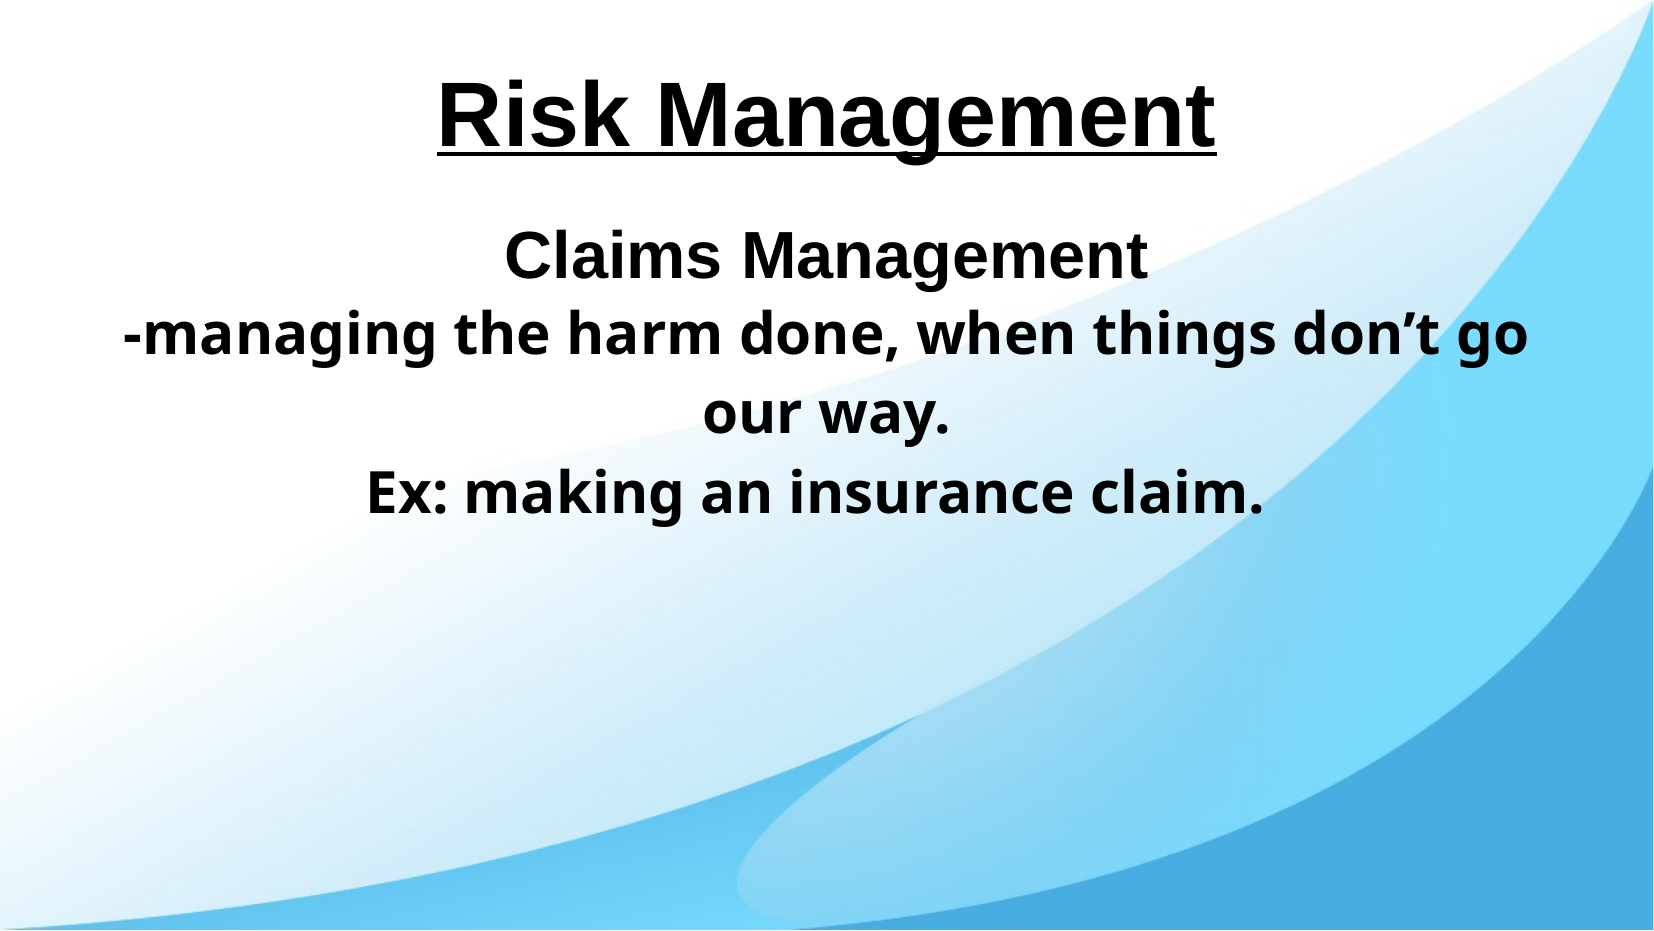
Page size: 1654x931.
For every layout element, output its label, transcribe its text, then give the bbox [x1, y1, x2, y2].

subtitle Claims Management -managing the harm done, when things don’t go our way. Ex: making an insurance claim. [82, 217, 1571, 758]
title Risk Management [82, 37, 1571, 193]
picture [0, 0, 1654, 931]
